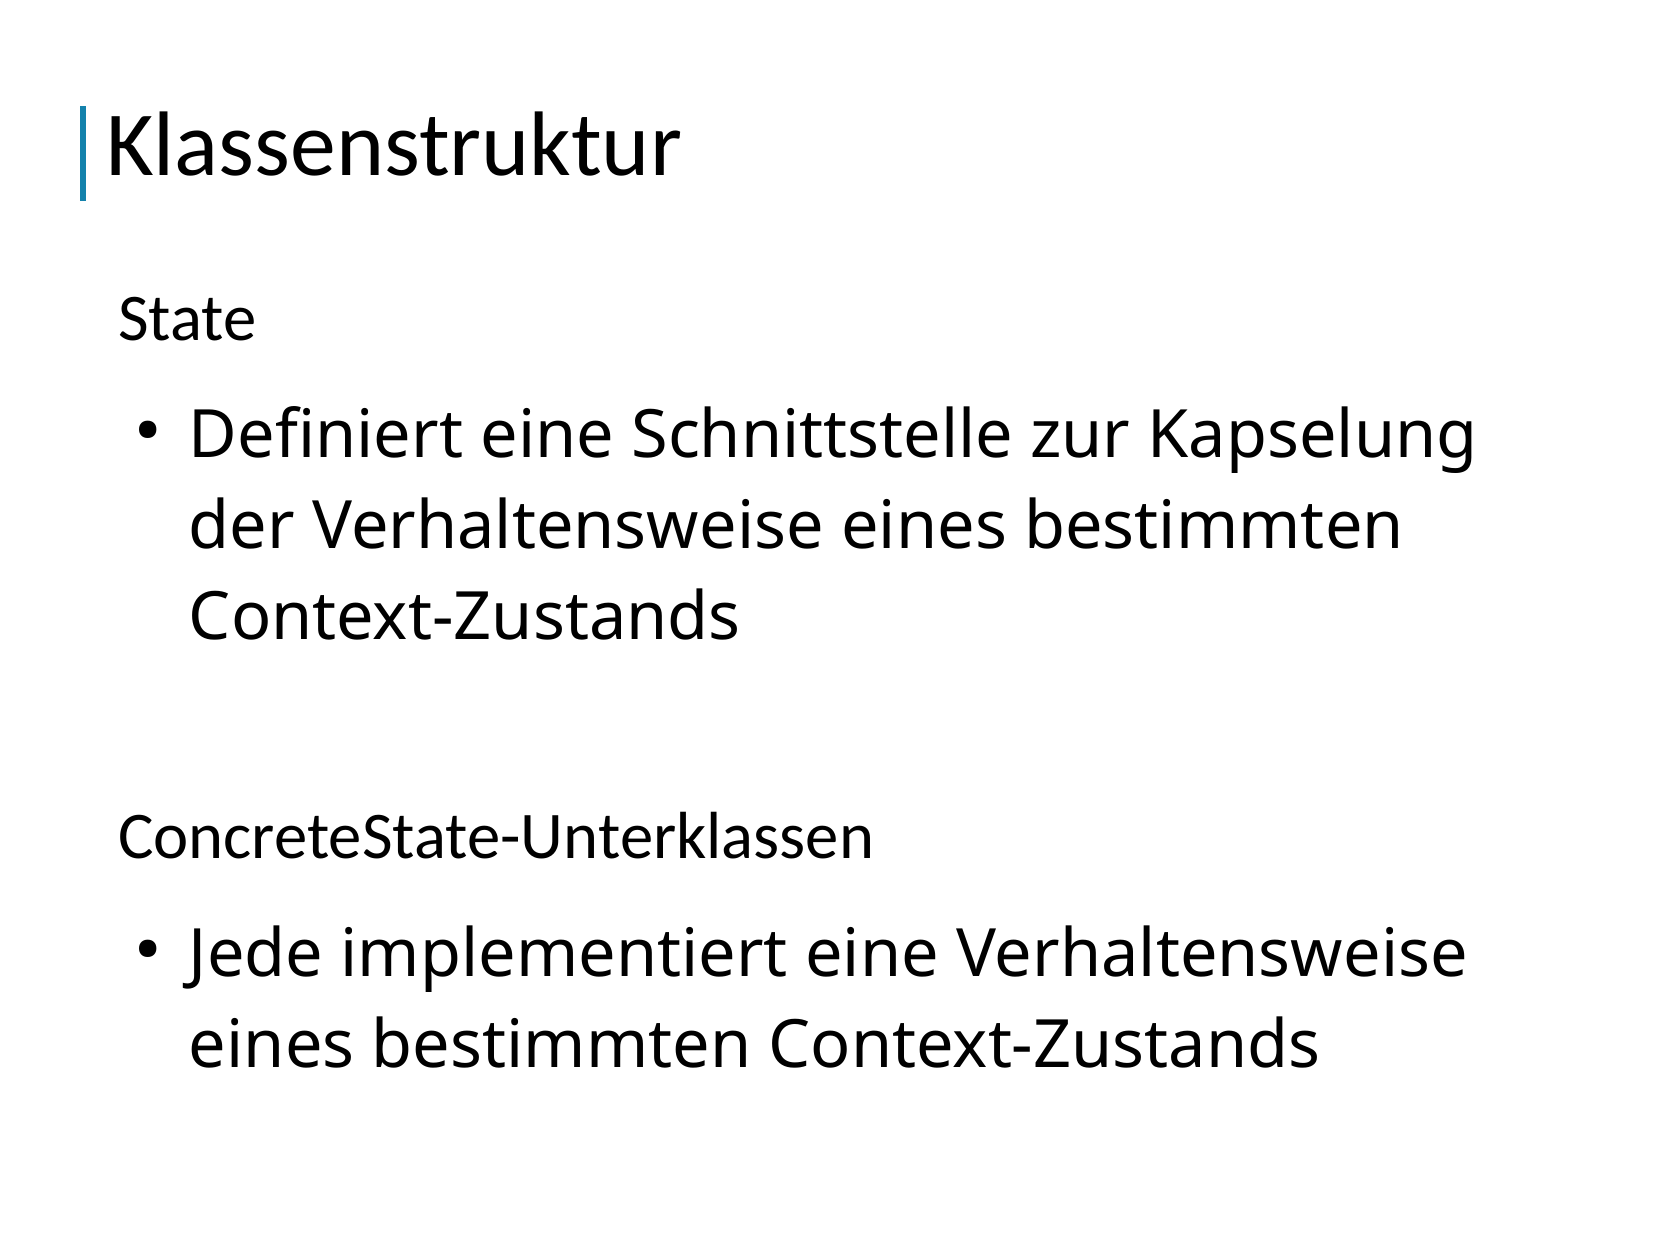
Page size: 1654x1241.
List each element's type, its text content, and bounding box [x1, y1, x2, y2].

list State Definiert eine Schnittstelle zur Kapselung der Verhaltensweise eines bestimmten Context-Zustands ConcreteState-Unterklassen Jede implementiert eine Verhaltensweise eines bestimmten Context-Zustands [118, 290, 1571, 1109]
title Klassenstruktur [106, 49, 1571, 257]
